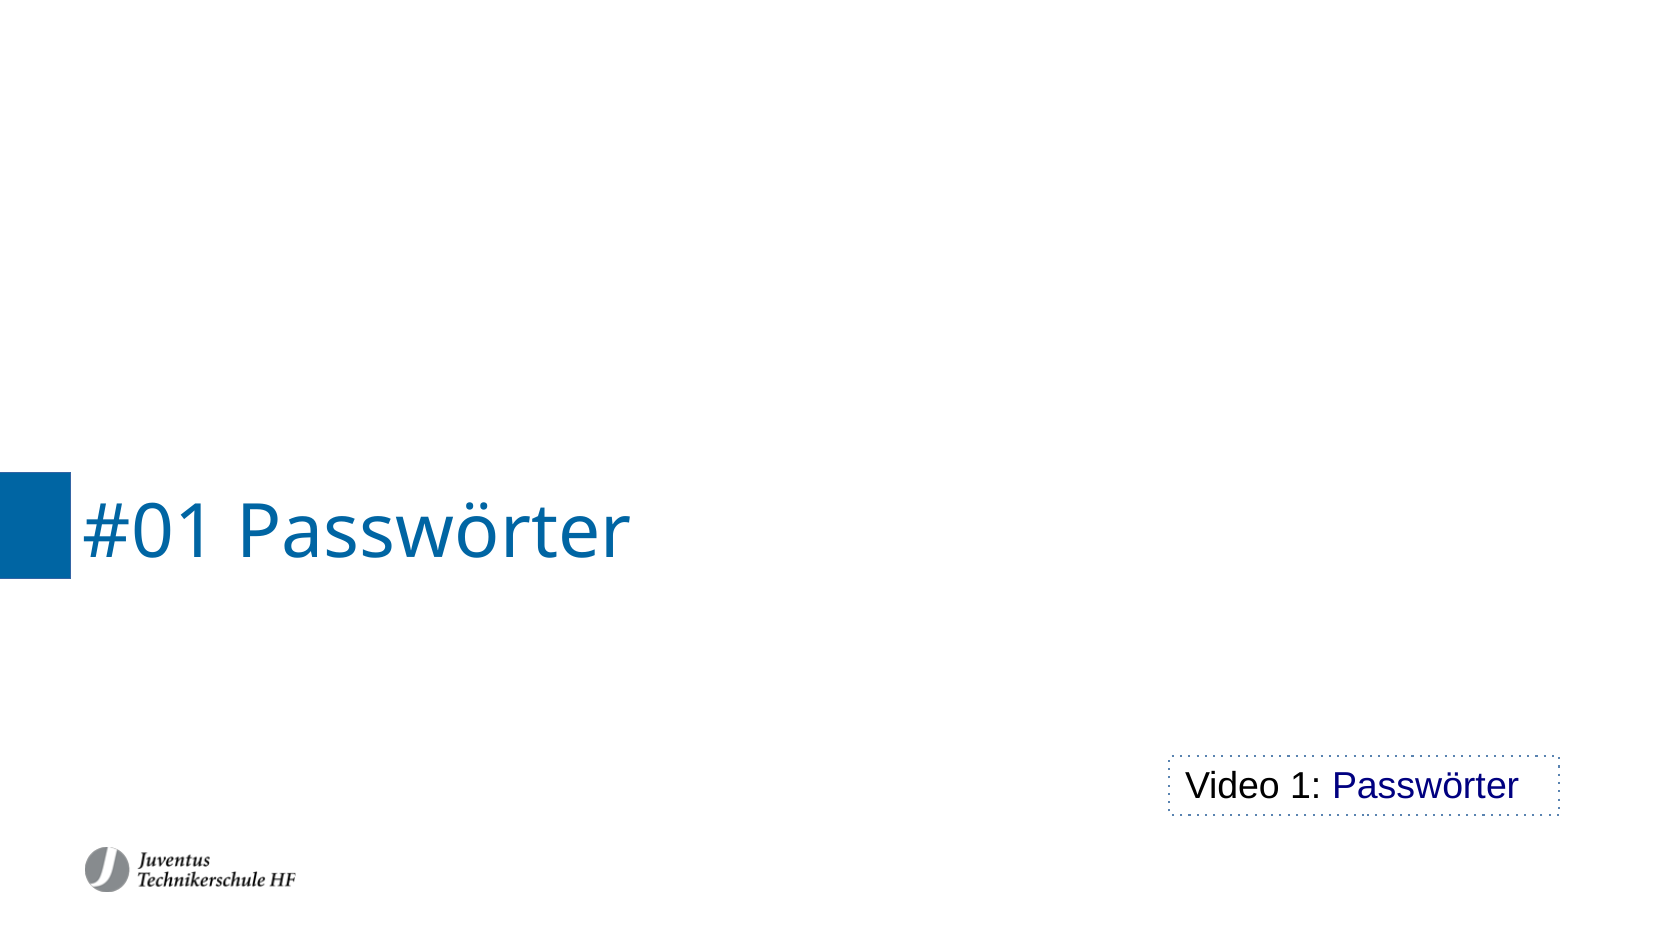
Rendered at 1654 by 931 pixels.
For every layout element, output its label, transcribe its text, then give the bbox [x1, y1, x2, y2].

text_box Video 1: Passwörter [1169, 755, 1560, 815]
title #01 Passwörter [82, 450, 1571, 606]
picture [85, 847, 296, 892]
